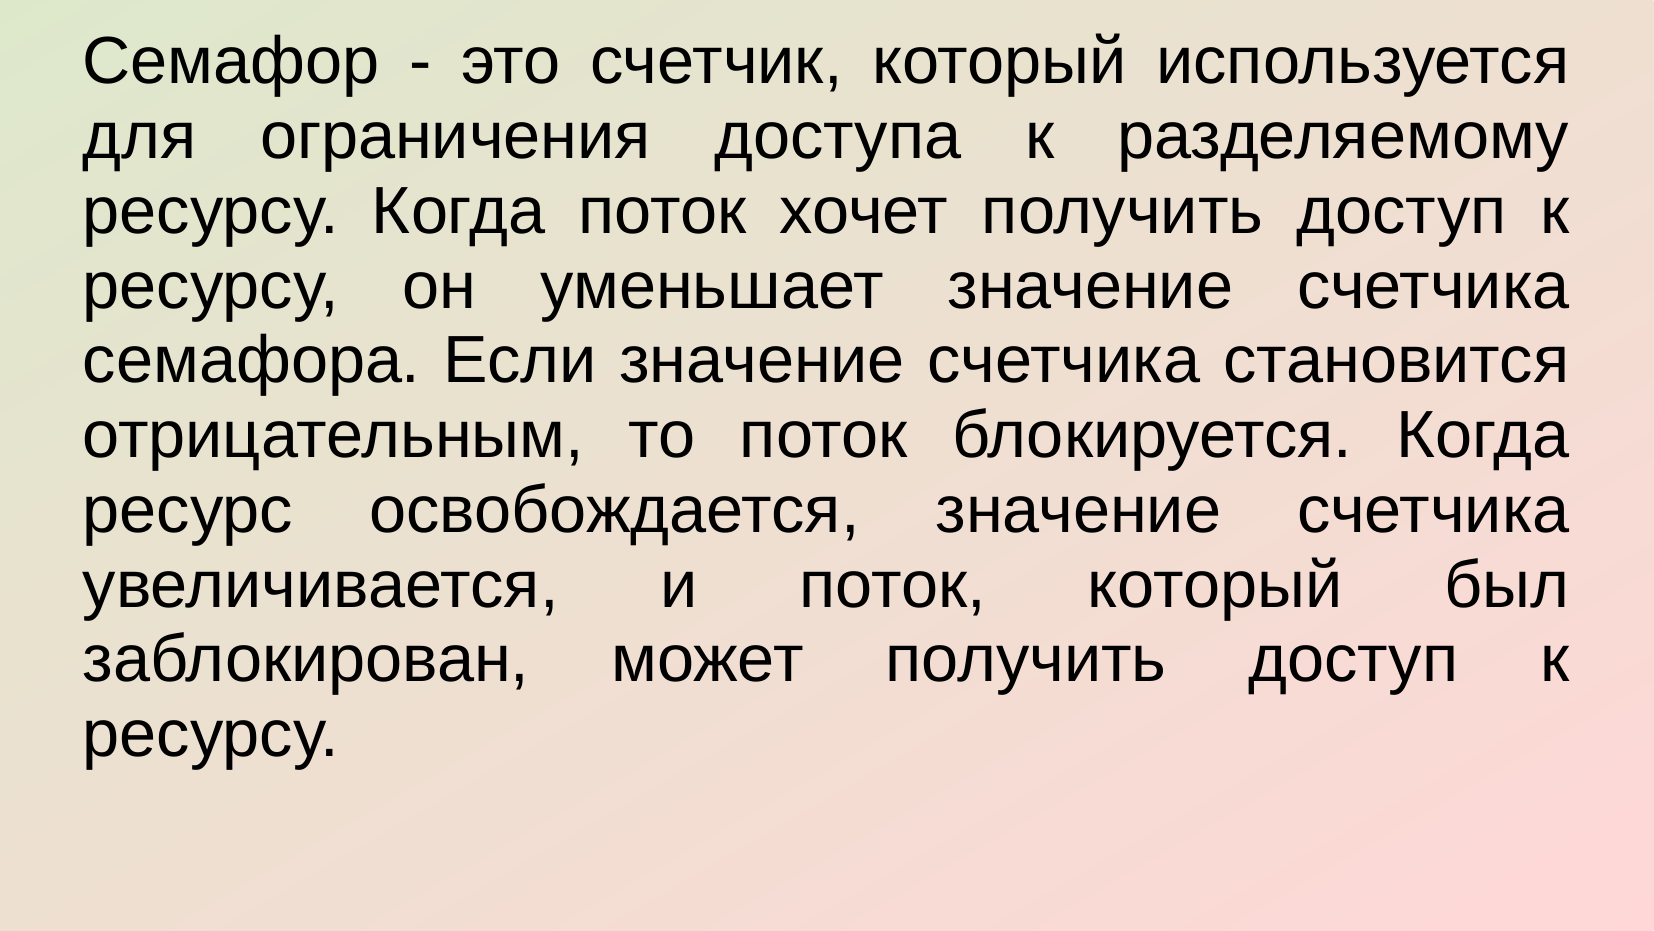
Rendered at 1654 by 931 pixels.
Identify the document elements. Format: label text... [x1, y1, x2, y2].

subtitle Семафор - это счетчик, который используется для ограничения доступа к разделяемому ресурсу. Когда поток хочет получить доступ к ресурсу, он уменьшает значение счетчика семафора. Если значение счетчика становится отрицательным, то поток блокируется. Когда ресурс освобождается, значение счетчика увеличивается, и поток, который был заблокирован, может получить доступ к ресурсу. [82, 23, 1571, 771]
